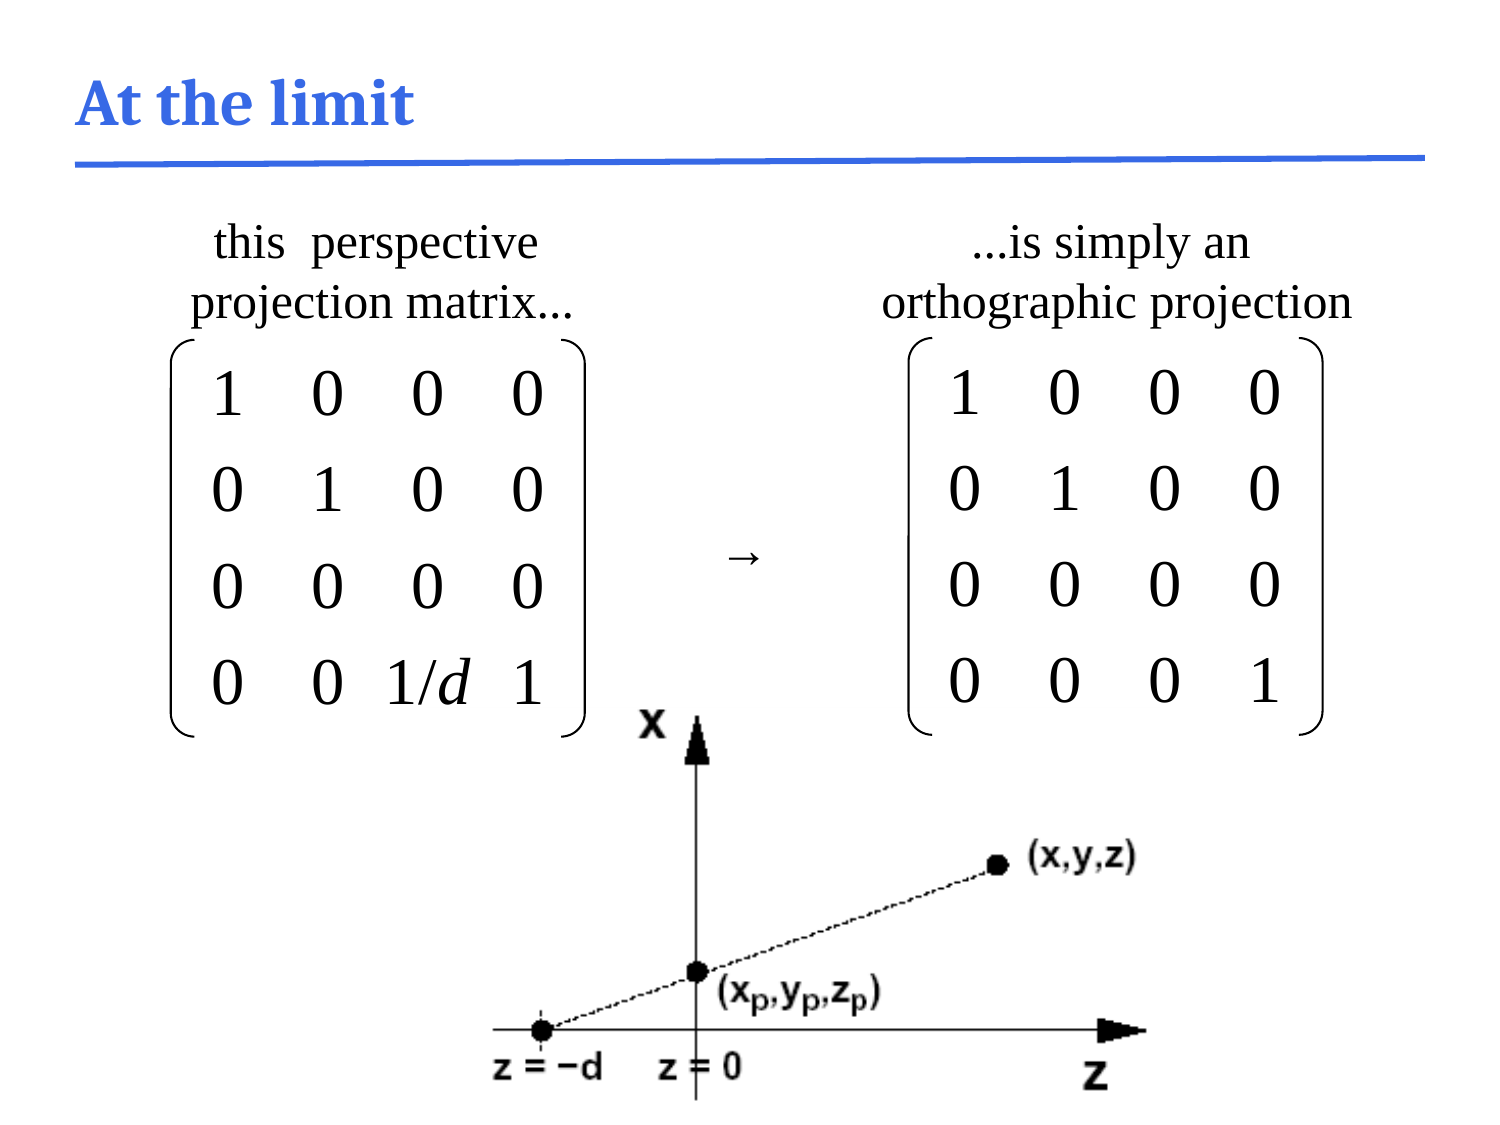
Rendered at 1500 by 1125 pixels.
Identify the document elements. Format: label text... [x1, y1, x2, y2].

title At the limit [75, 9, 1351, 198]
text_box ...is simply an orthographic projection [849, 201, 1385, 337]
text_box 0 1 0 0 [284, 349, 371, 718]
text_box this perspective projection matrix... [77, 201, 688, 337]
text_box 0 0 0 1 [1222, 347, 1309, 716]
text_box 0 0 0 1/d [384, 349, 471, 718]
picture [426, 706, 1161, 1111]
text_box → [703, 510, 784, 586]
text_box 1 0 0 0 [922, 347, 1009, 716]
text_box 0 0 0 0 [1122, 347, 1209, 716]
text_box 0 1 0 0 [1022, 347, 1109, 716]
text_box 1 0 0 0 [184, 349, 271, 718]
text_box 0 0 0 1 [484, 349, 571, 718]
